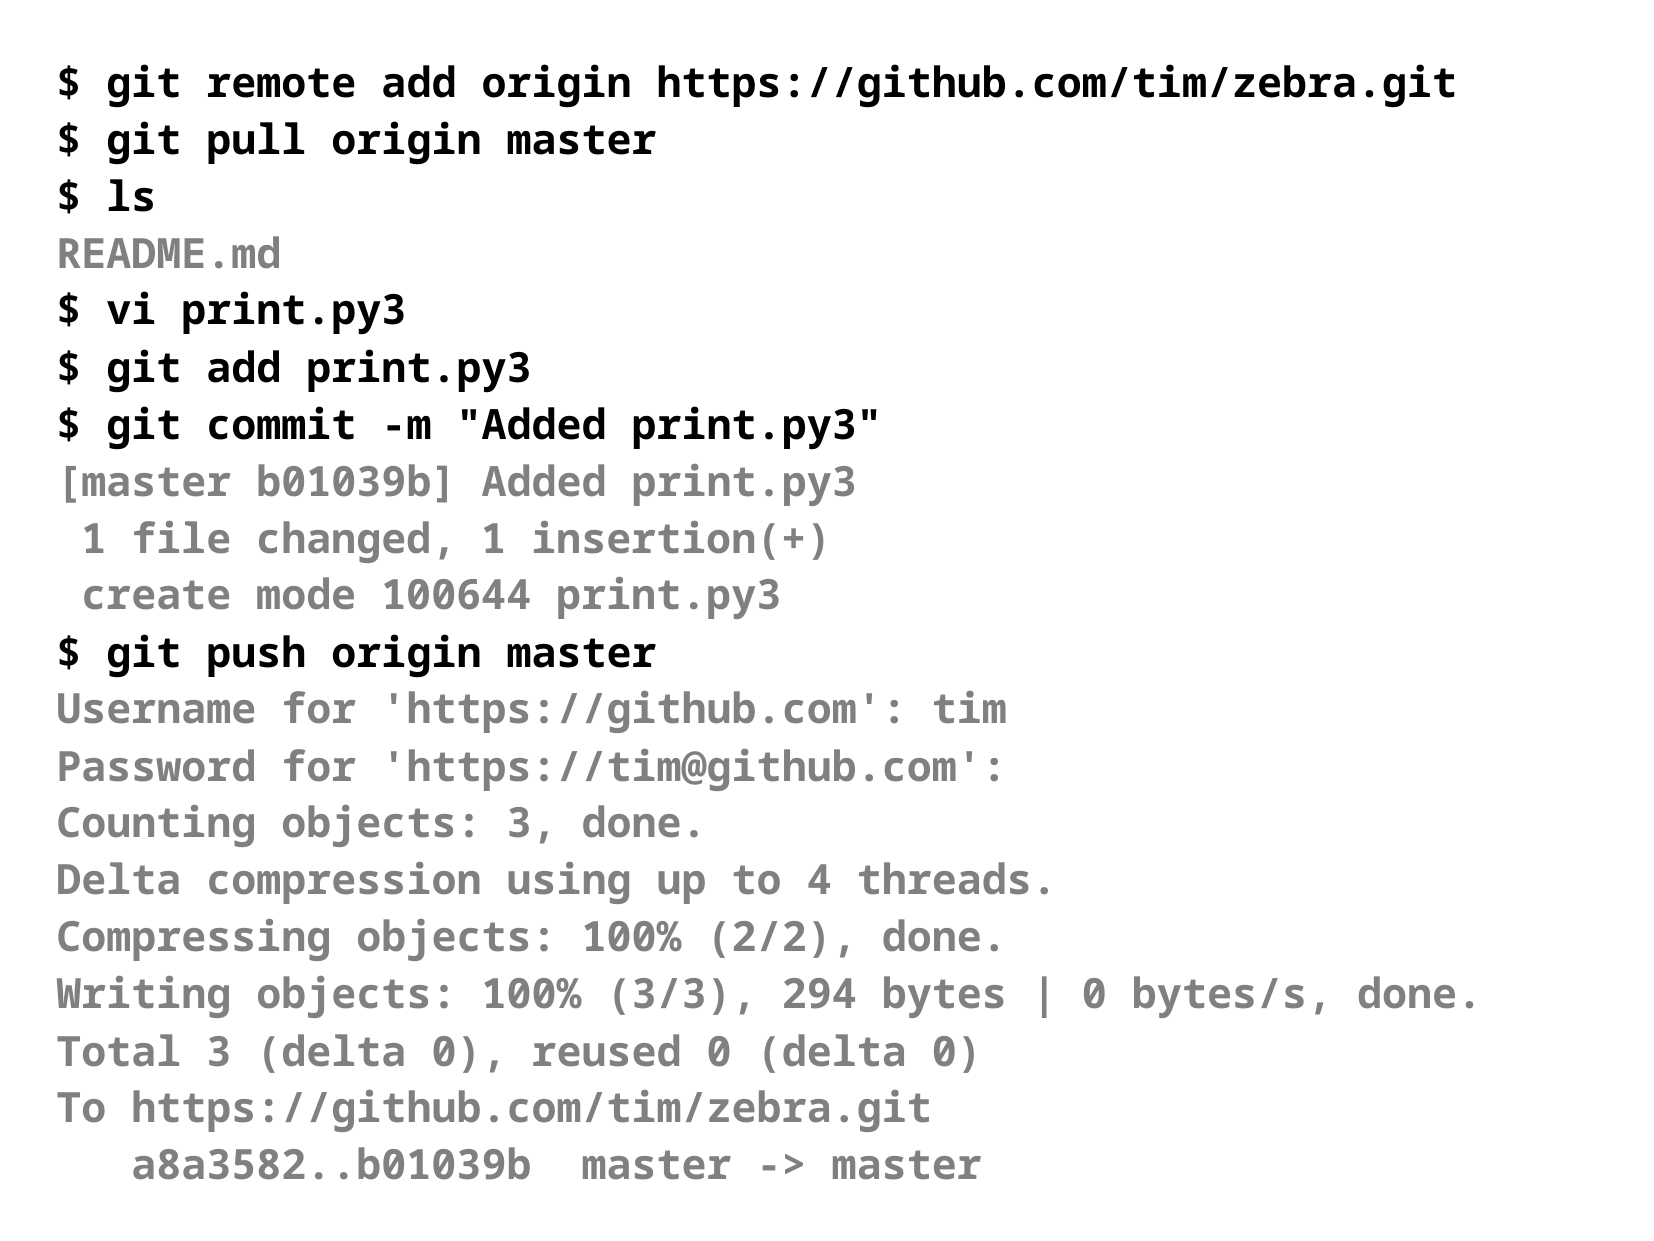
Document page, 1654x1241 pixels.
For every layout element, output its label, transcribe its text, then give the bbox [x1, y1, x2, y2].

text_box $ git remote add origin https://github.com/tim/zebra.git $ git pull origin master $ ls README.md $ vi print.py3 $ git add print.py3 $ git commit -m "Added print.py3" [master b01039b] Added print.py3 1 file changed, 1 insertion(+) create mode 100644 print.py3 $ git push origin master Username for 'https://github.com': tim Password for 'https://tim@github.com': Counting objects: 3, done. Delta compression using up to 4 threads. Compressing objects: 100% (2/2), done. Writing objects: 100% (3/3), 294 bytes | 0 bytes/s, done. Total 3 (delta 0), reused 0 (delta 0) To https://github.com/tim/zebra.git a8a3582..b01039b master -> master [41, 45, 1576, 1241]
